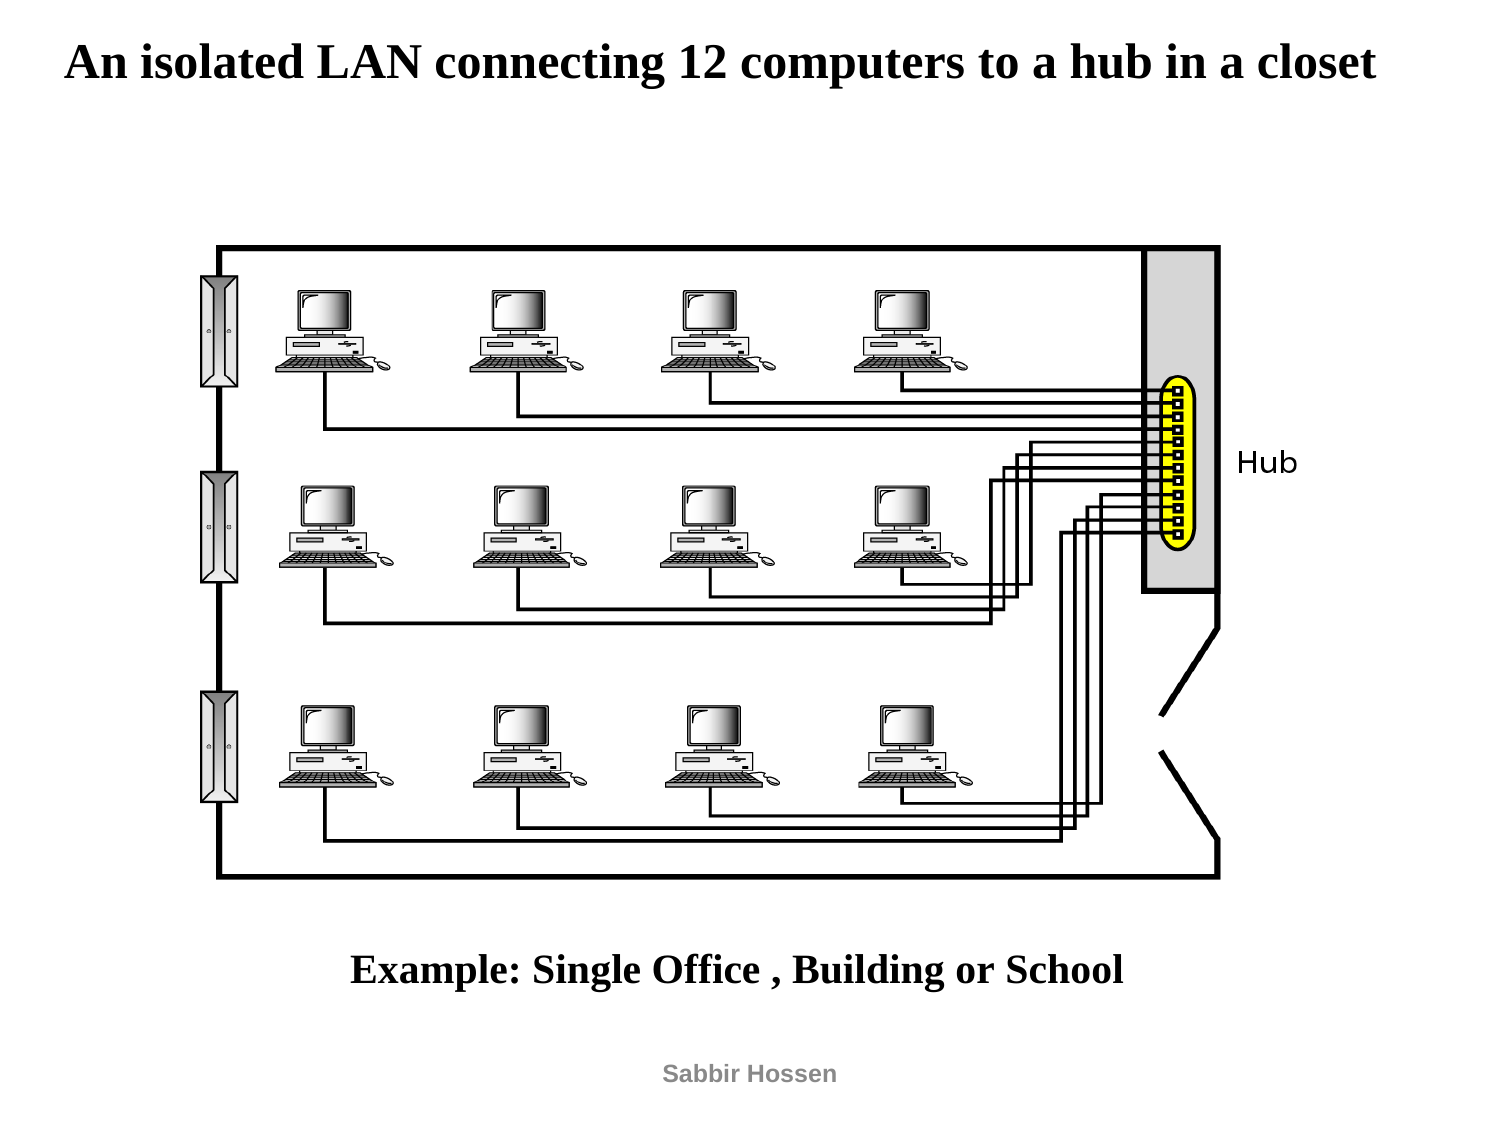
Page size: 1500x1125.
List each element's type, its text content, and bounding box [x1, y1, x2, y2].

picture [200, 245, 1297, 880]
text_box Example: Single Office , Building or School [314, 934, 1140, 1000]
text_box Sabbir Hossen [496, 1042, 1004, 1103]
list An isolated LAN connecting 12 computers to a hub in a closet [48, 20, 1476, 1096]
